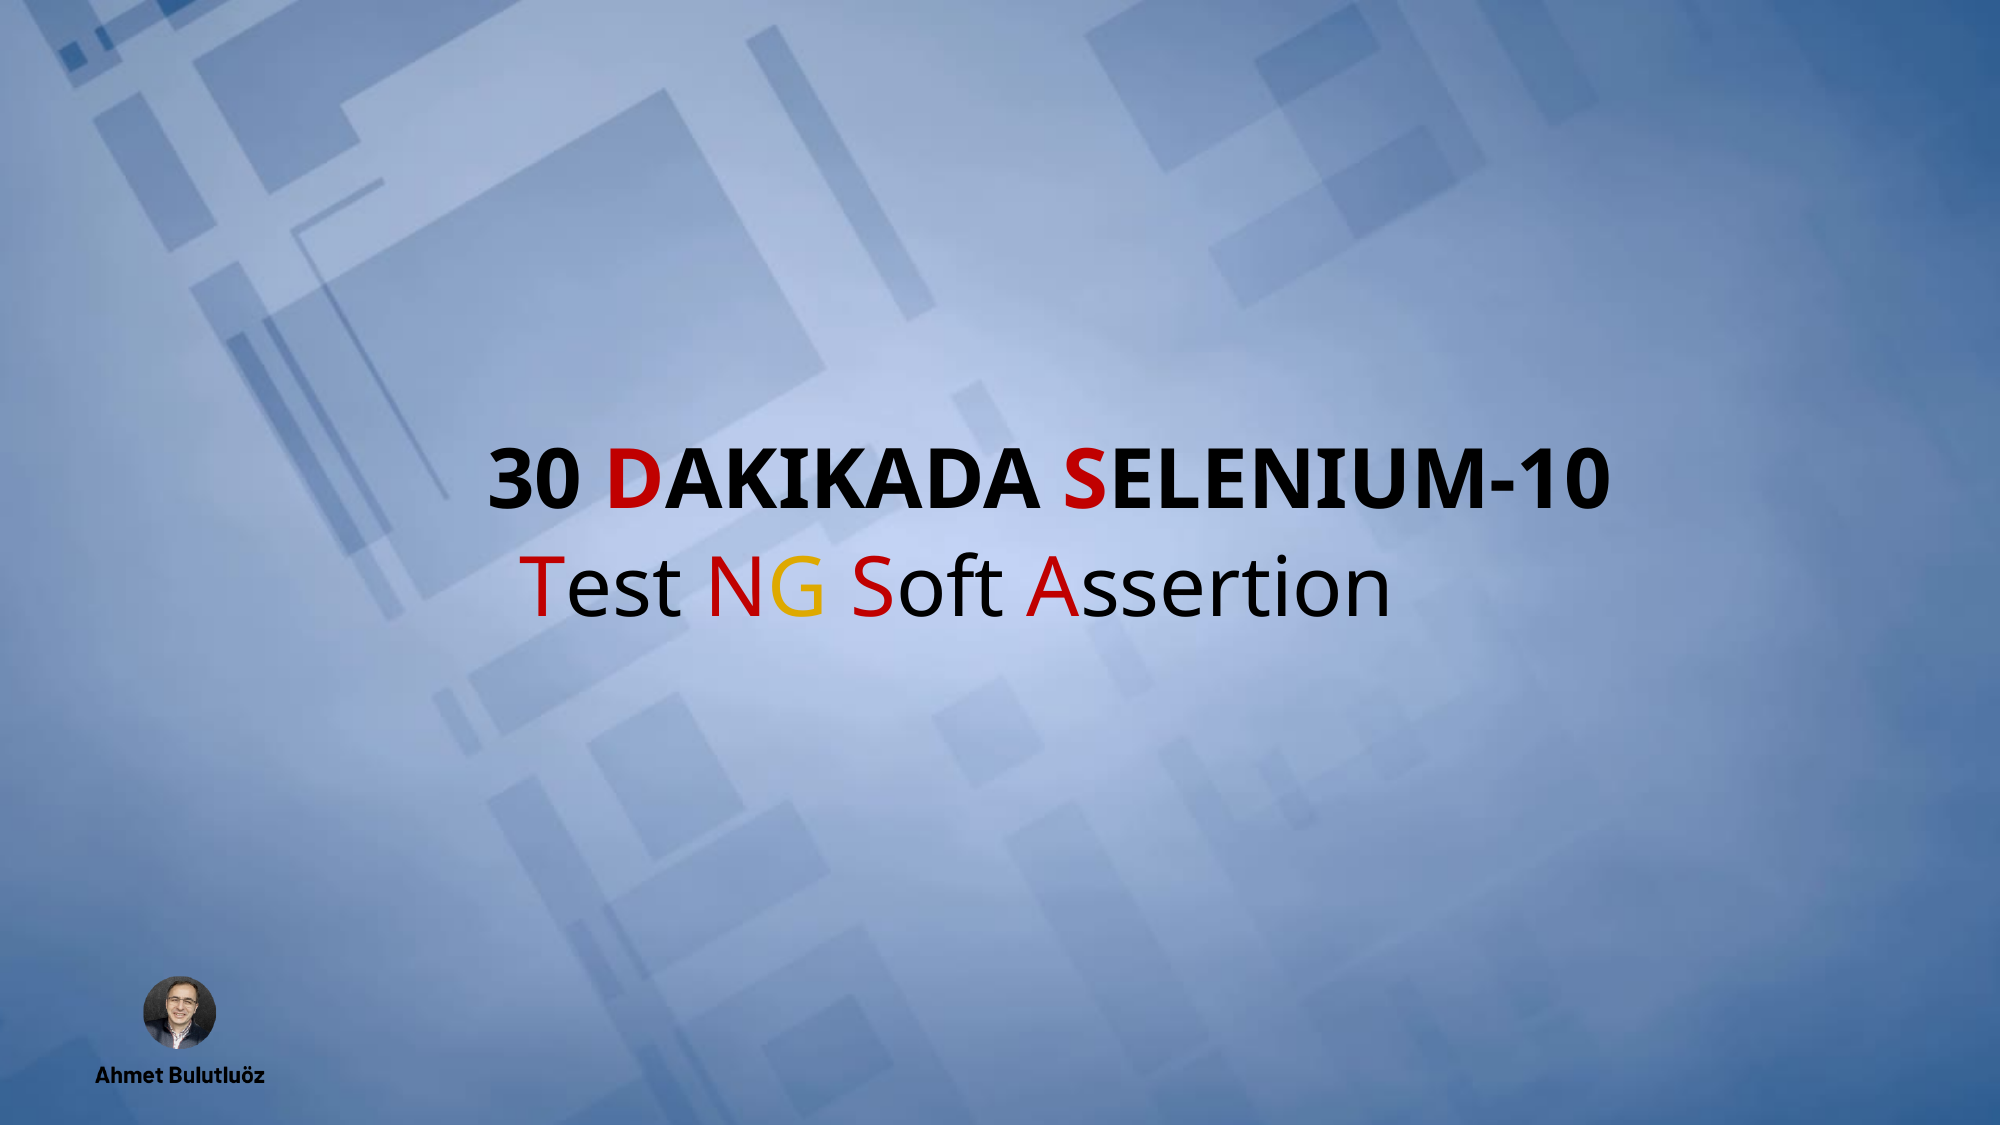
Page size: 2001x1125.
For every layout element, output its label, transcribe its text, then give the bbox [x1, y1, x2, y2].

picture [0, 0, 2000, 1125]
text_box Test NG Soft Assertion [504, 525, 1658, 743]
title 30 Dakikada Selenium-10 [342, 368, 1757, 563]
